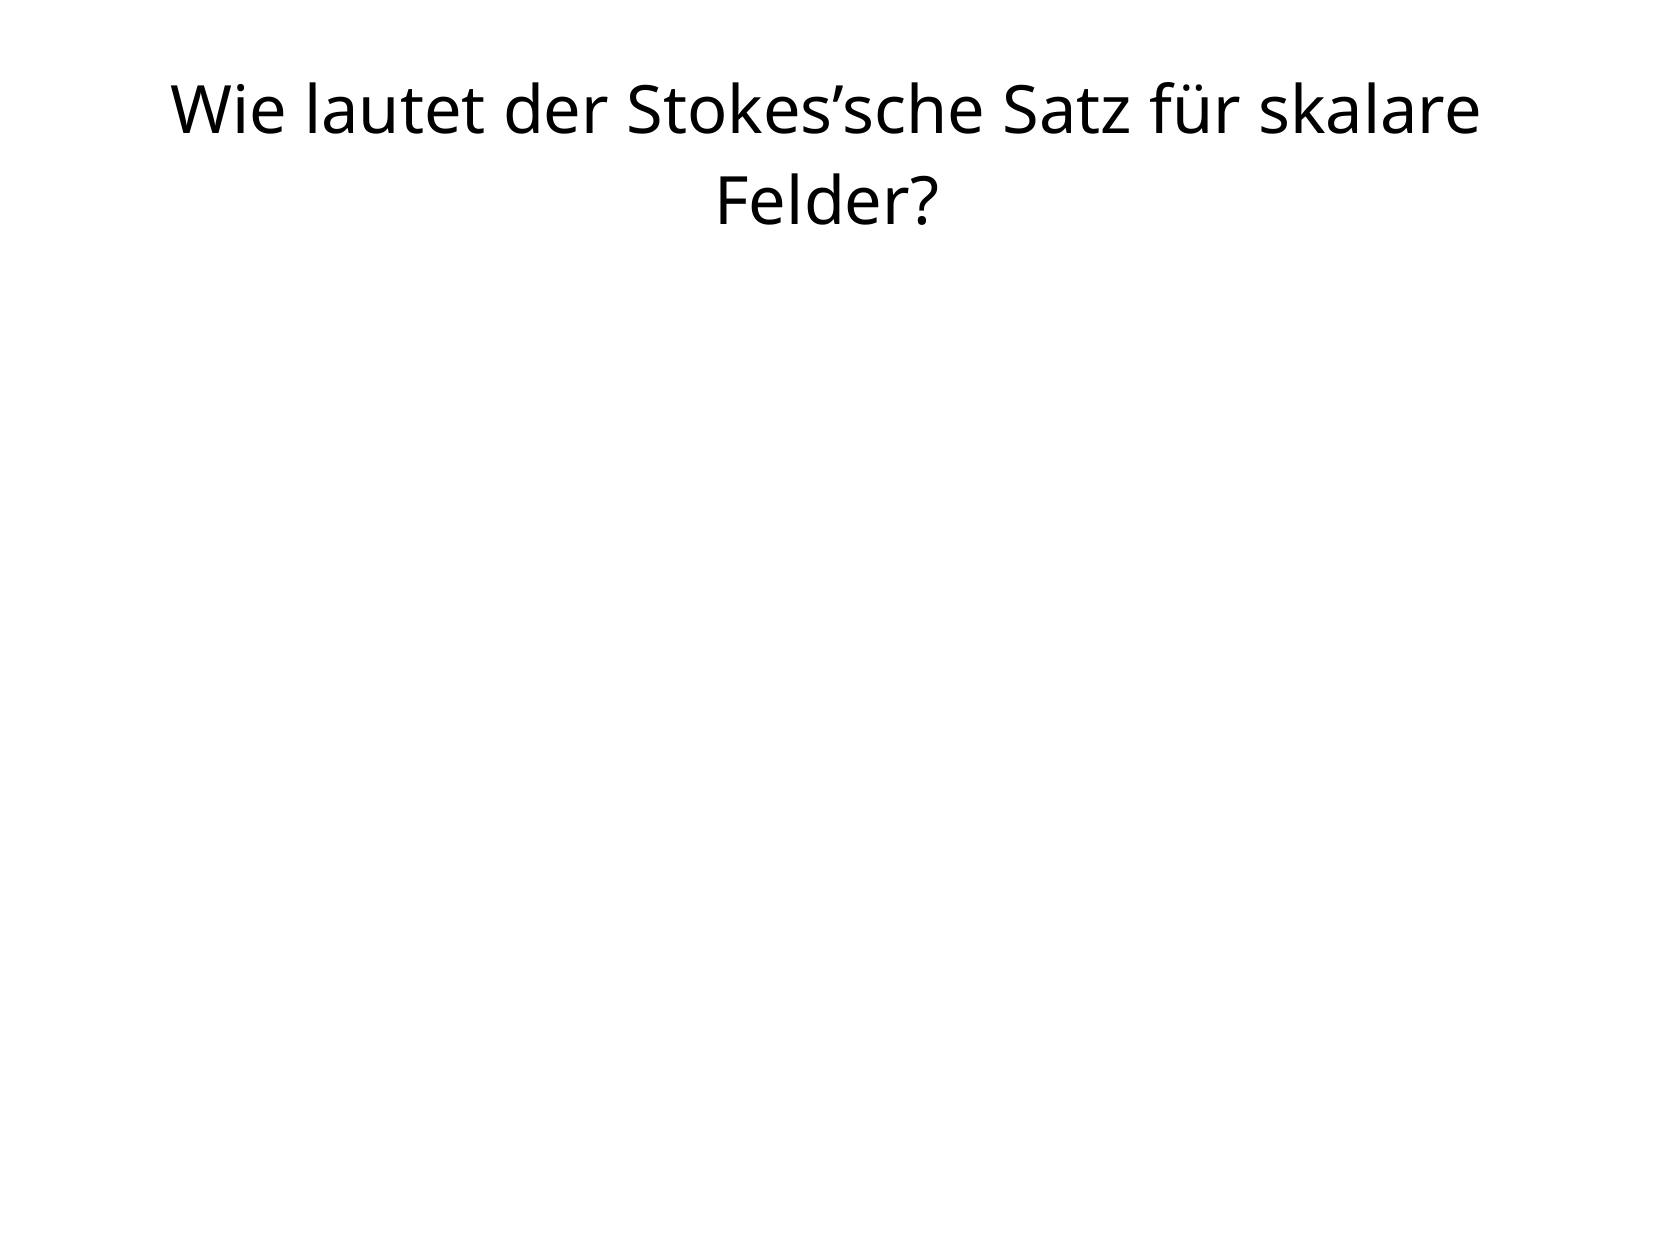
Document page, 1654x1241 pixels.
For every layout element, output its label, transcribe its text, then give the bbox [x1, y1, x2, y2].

title Wie lautet der Stokes’sche Satz für skalare Felder? [82, 49, 1571, 257]
